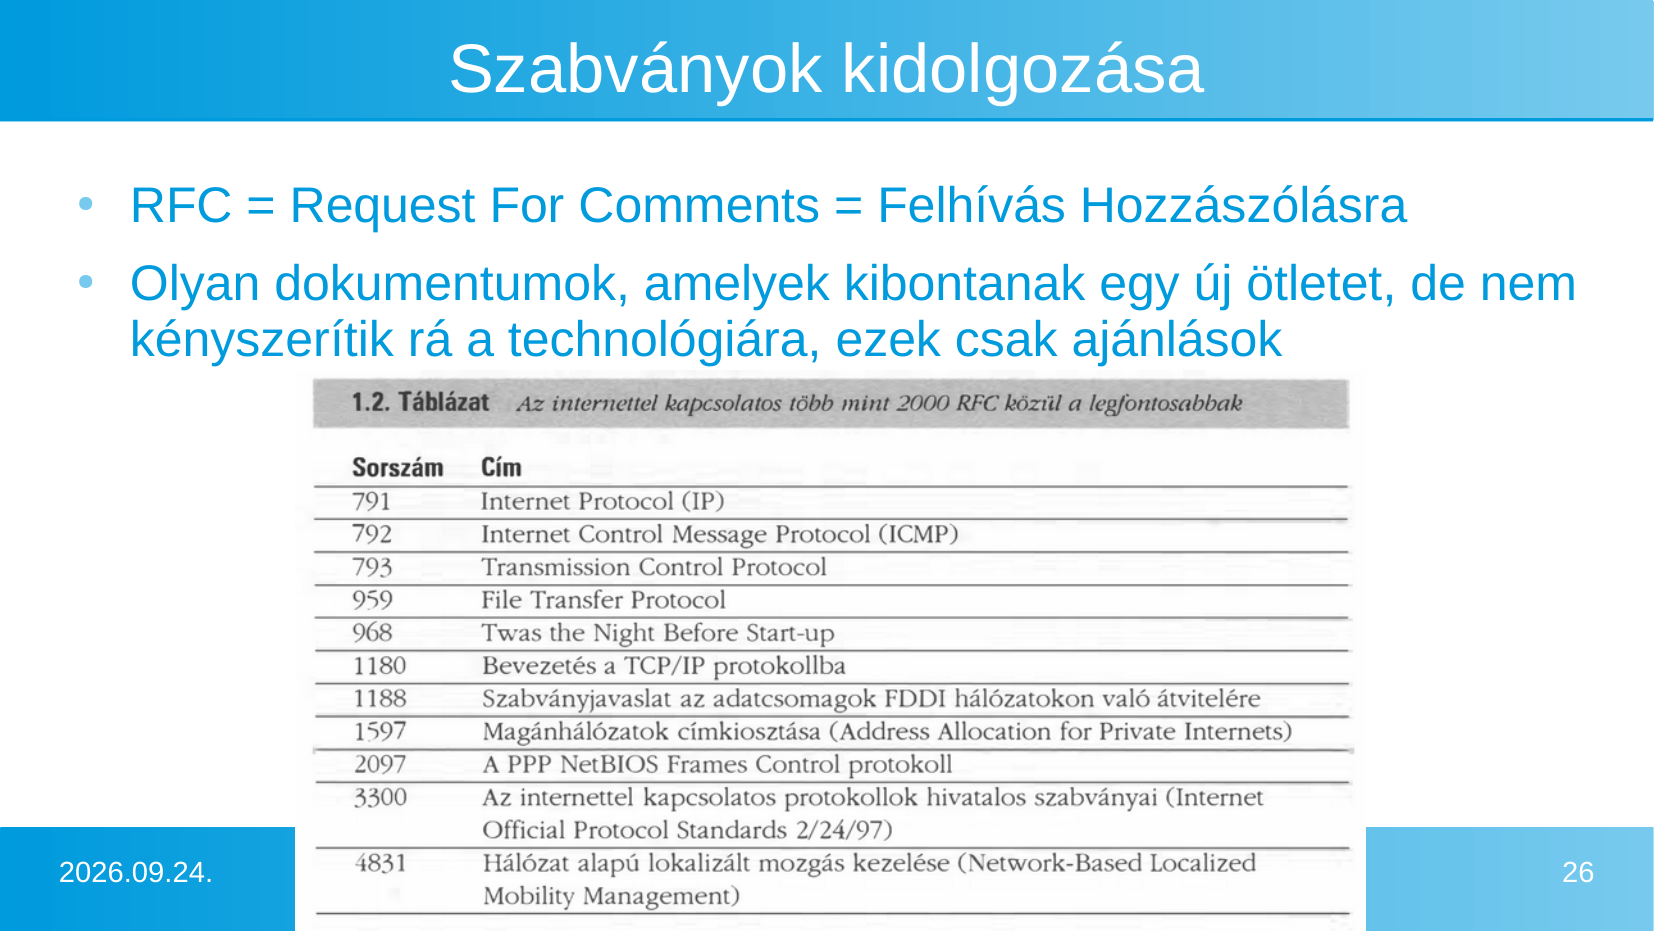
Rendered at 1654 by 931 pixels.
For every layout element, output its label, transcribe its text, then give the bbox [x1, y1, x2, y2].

title Szabványok kidolgozása [59, 29, 1595, 108]
list RFC = Request For Comments = Felhívás Hozzászólásra Olyan dokumentumok, amelyek kibontanak egy új ötletet, de nem kényszerítik rá a technológiára, ezek csak ajánlások [59, 177, 1595, 768]
picture [295, 370, 1366, 931]
